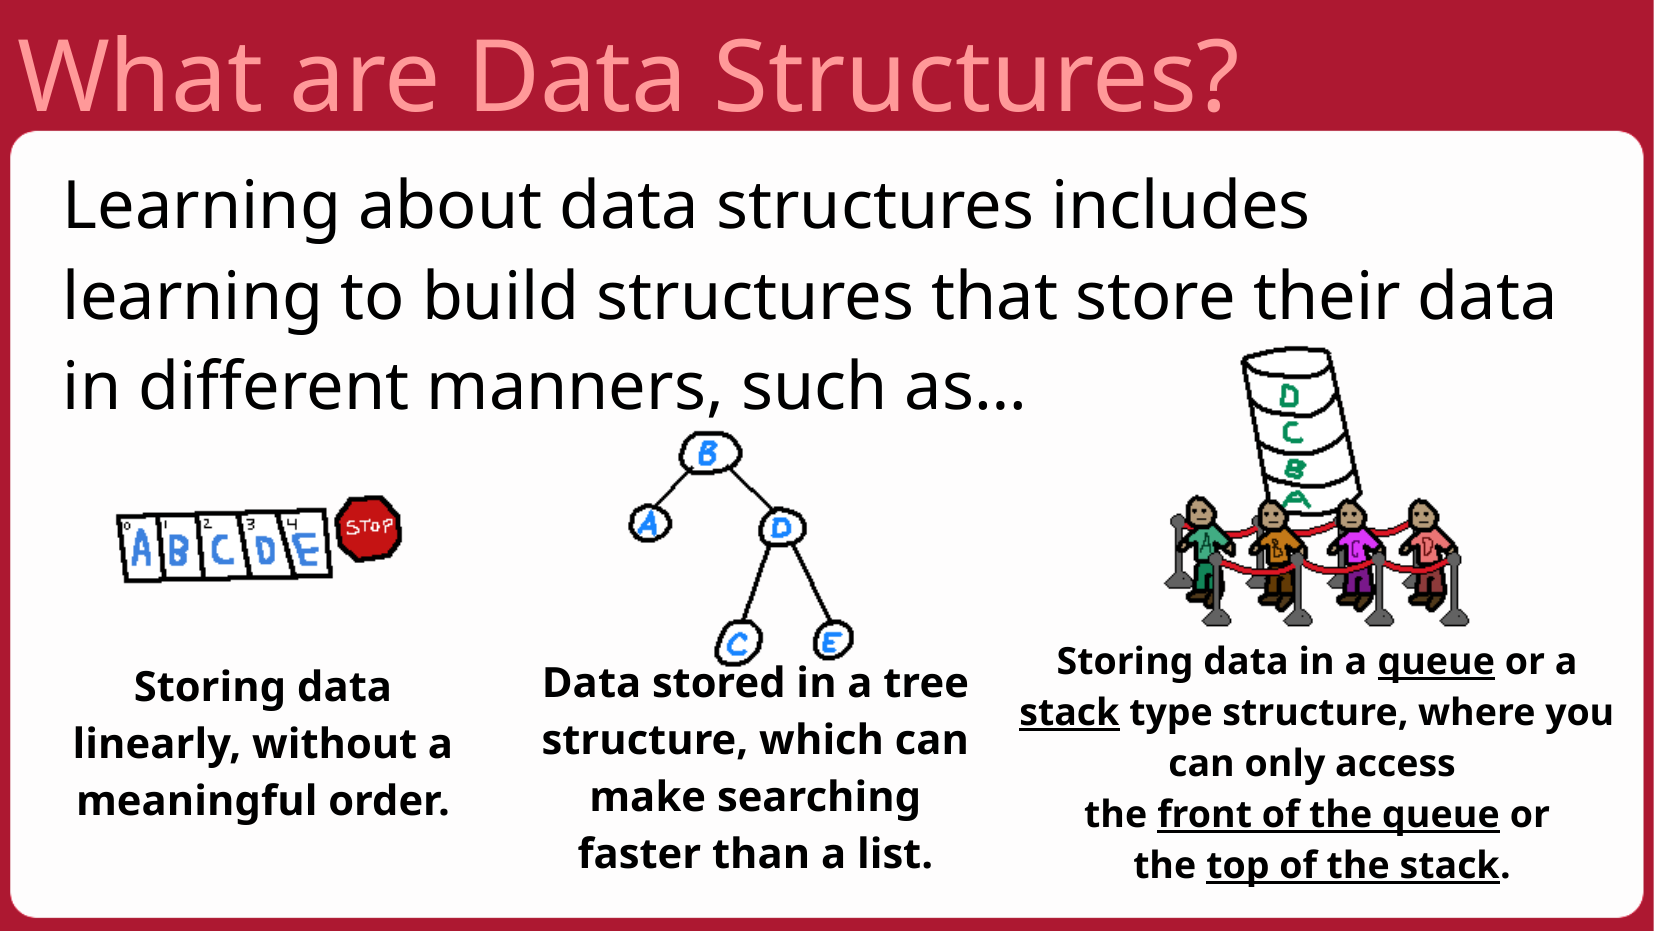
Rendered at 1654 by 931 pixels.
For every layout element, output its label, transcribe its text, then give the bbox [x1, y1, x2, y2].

text_box Learning about data structures includes learning to build structures that store their data in different manners, such as… [62, 157, 1577, 397]
text_box Storing data in a queue or a stack type structure, where you can only access the front of the queue or the top of the stack. [999, 595, 1635, 928]
text_box Data stored in a tree structure, which can make searching faster than a list. [512, 665, 999, 869]
picture [0, 0, 1654, 931]
title What are Data Structures? [17, 8, 1573, 136]
text_box Storing data linearly, without a meaningful order. [45, 648, 481, 836]
